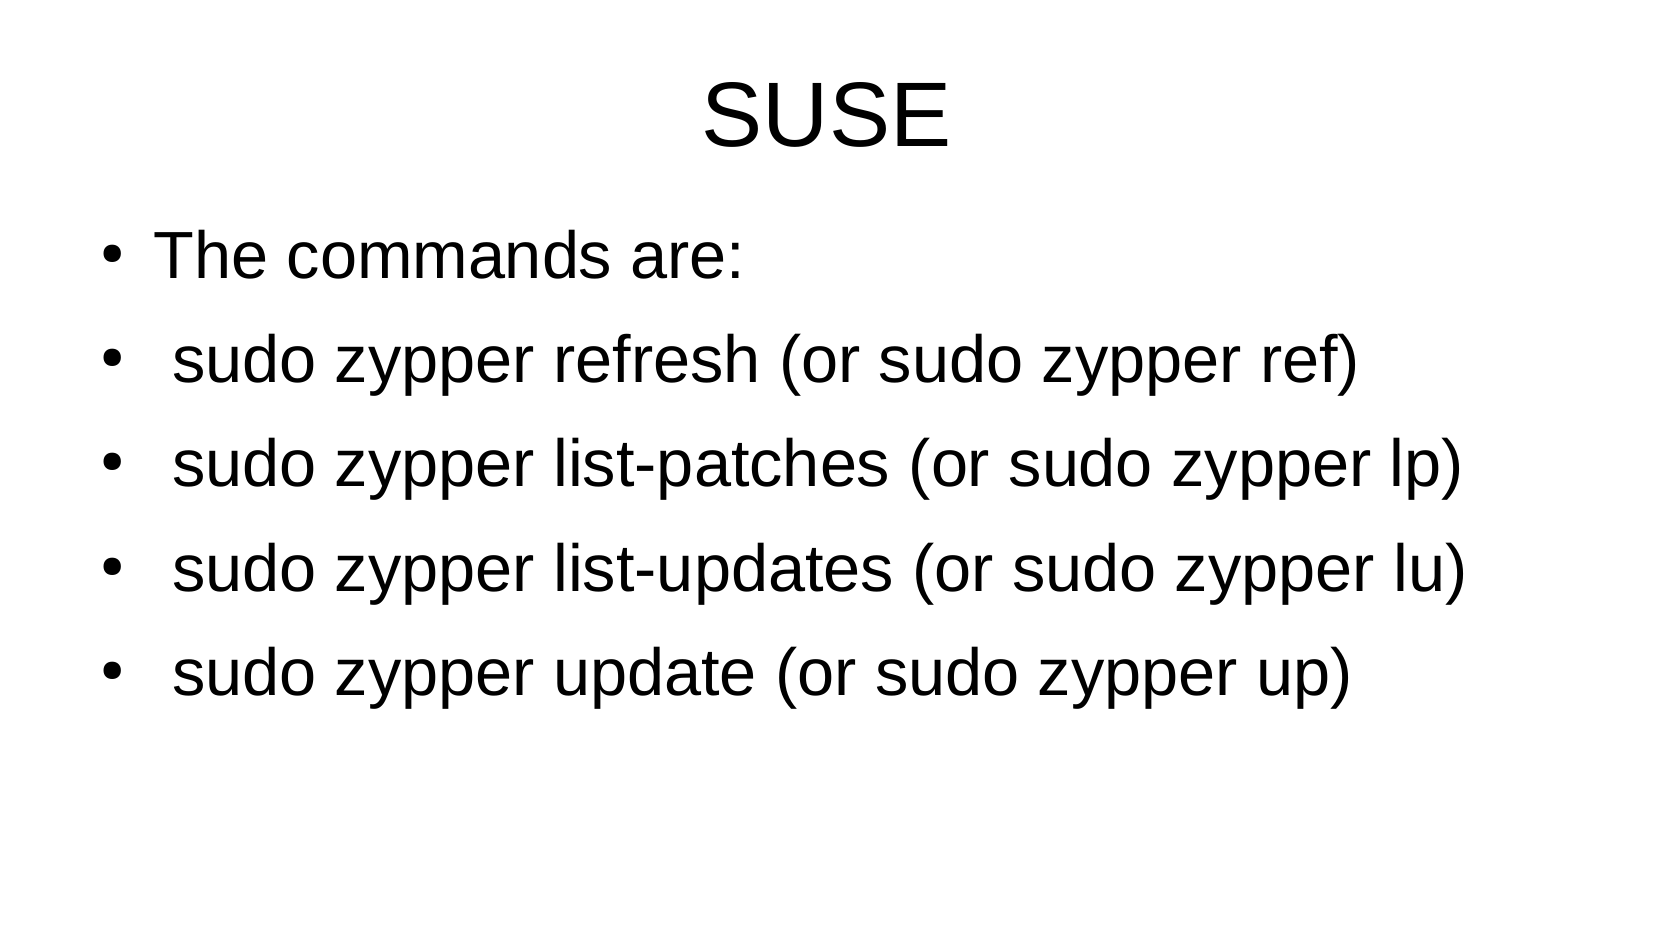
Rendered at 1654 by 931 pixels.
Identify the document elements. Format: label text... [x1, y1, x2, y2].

title SUSE [82, 37, 1571, 193]
list The commands are: sudo zypper refresh (or sudo zypper ref) sudo zypper list-patches (or sudo zypper lp) sudo zypper list-updates (or sudo zypper lu) sudo zypper update (or sudo zypper up) [82, 217, 1571, 758]
